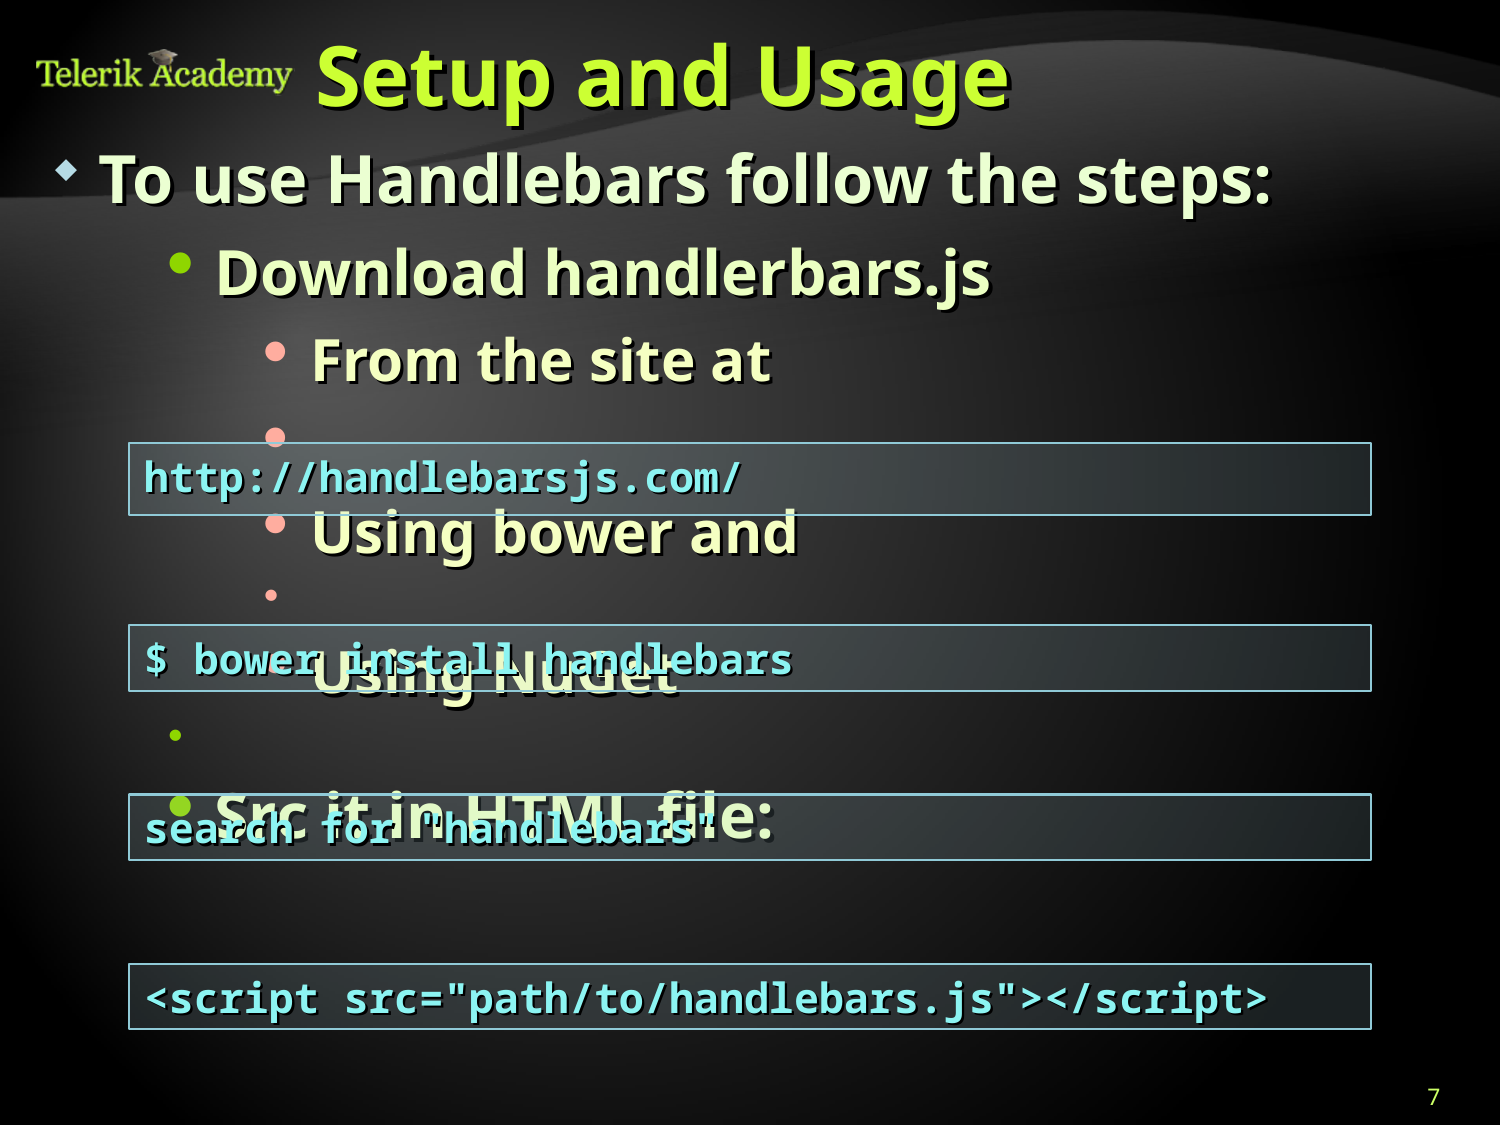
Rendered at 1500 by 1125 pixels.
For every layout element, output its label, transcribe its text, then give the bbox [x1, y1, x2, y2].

list To use Handlebars follow the steps: Download handlerbars.js From the site at Using bower and Using NuGet Src it in HTML file: [37, 125, 1463, 1076]
text_box 7 [1412, 1074, 1488, 1113]
text_box search for "handlebars" [128, 794, 1372, 861]
title Setup and Usage [300, 12, 1463, 125]
text_box <script src="path/to/handlebars.js"></script> [128, 963, 1372, 1030]
text_box http://handlebarsjs.com/ [128, 443, 1372, 509]
text_box $ bower install handlebars [128, 625, 1372, 691]
